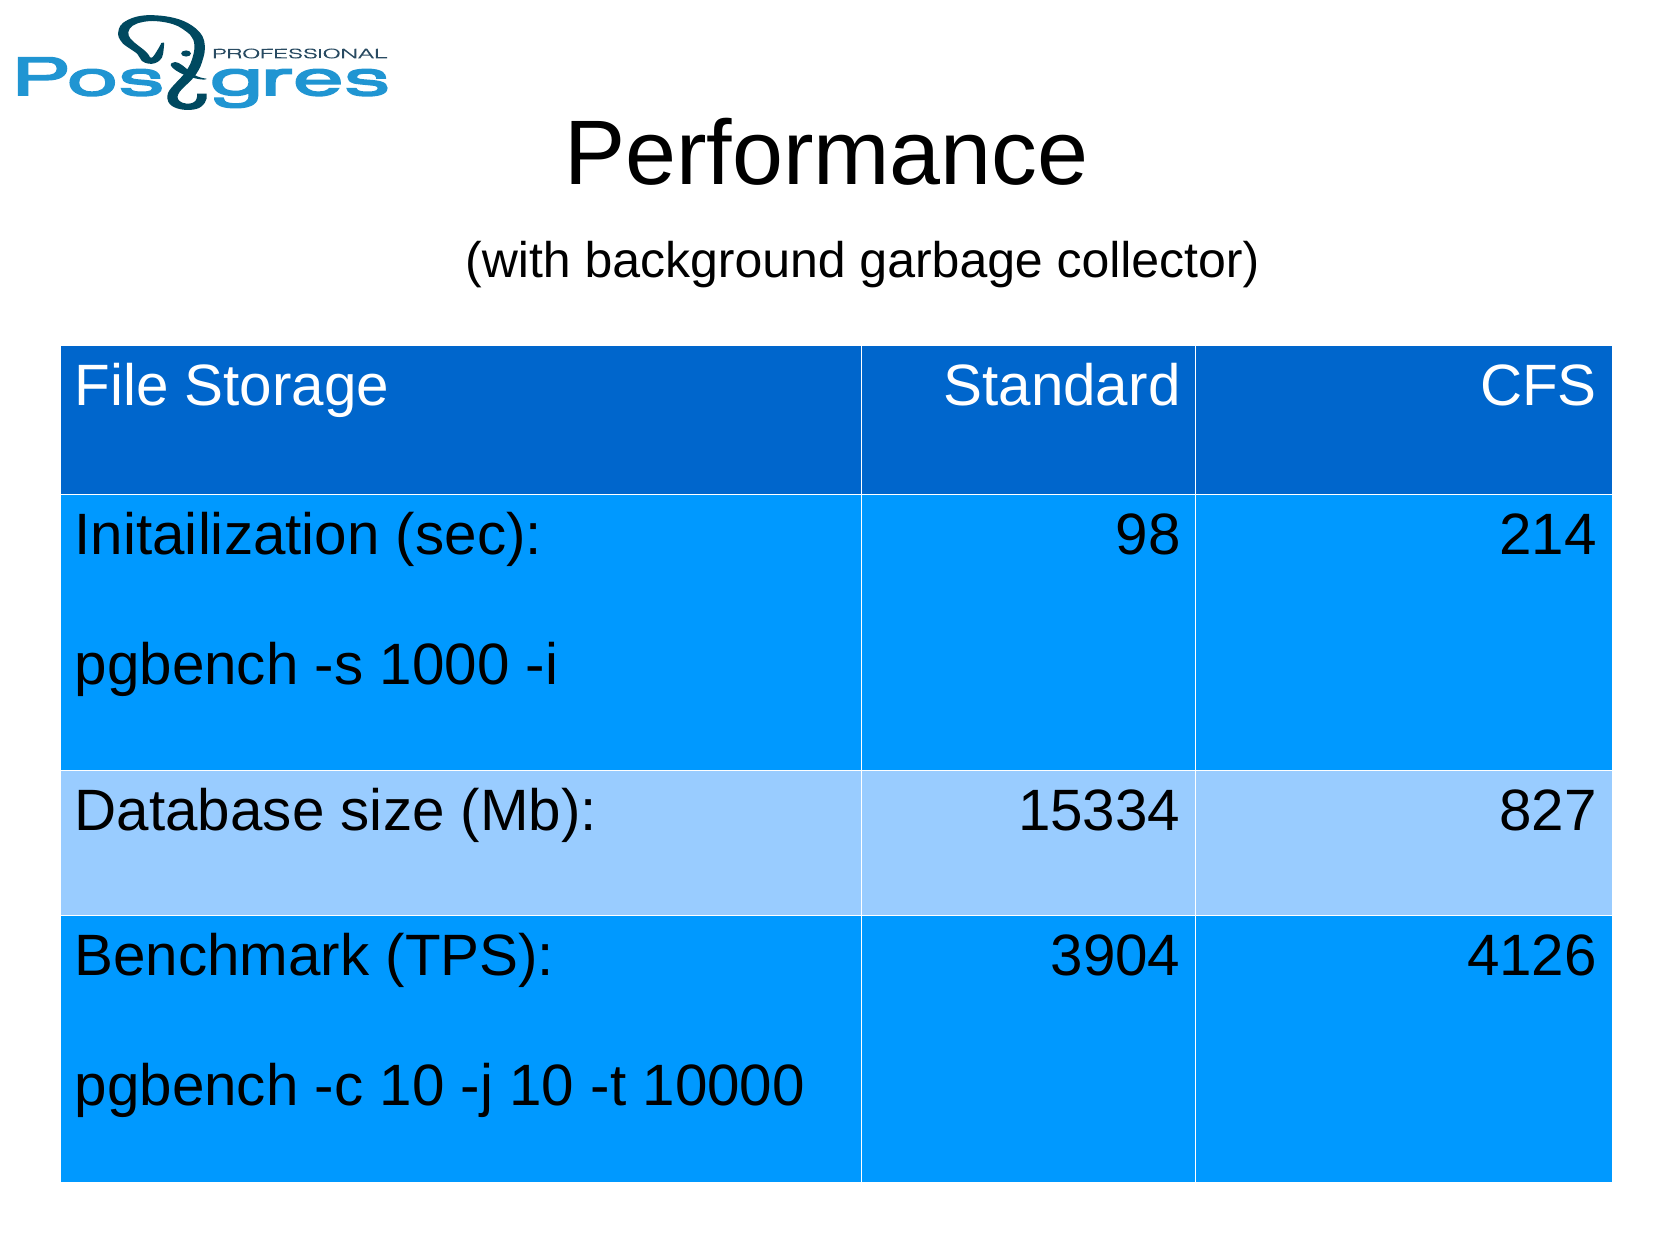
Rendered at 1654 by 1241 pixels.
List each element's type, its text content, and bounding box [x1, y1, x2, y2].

table_header CFS [1196, 346, 1612, 494]
table_cell 827 [1196, 771, 1612, 915]
table_cell 15334 [862, 771, 1195, 915]
table_cell 214 [1196, 495, 1612, 770]
table_cell 3904 [862, 916, 1195, 1182]
text_box (with background garbage collector) [360, 225, 1366, 296]
table_cell Database size (Mb): [61, 771, 861, 915]
table_cell Initailization (sec): pgbench -s 1000 -i [61, 495, 861, 770]
table_header File Storage [61, 346, 861, 494]
table_header Standard [862, 346, 1195, 494]
table_cell 98 [862, 495, 1195, 770]
table_cell Benchmark (TPS): pgbench -c 10 -j 10 -t 10000 [61, 916, 861, 1182]
title Performance [82, 49, 1571, 257]
table_cell 4126 [1196, 916, 1612, 1182]
